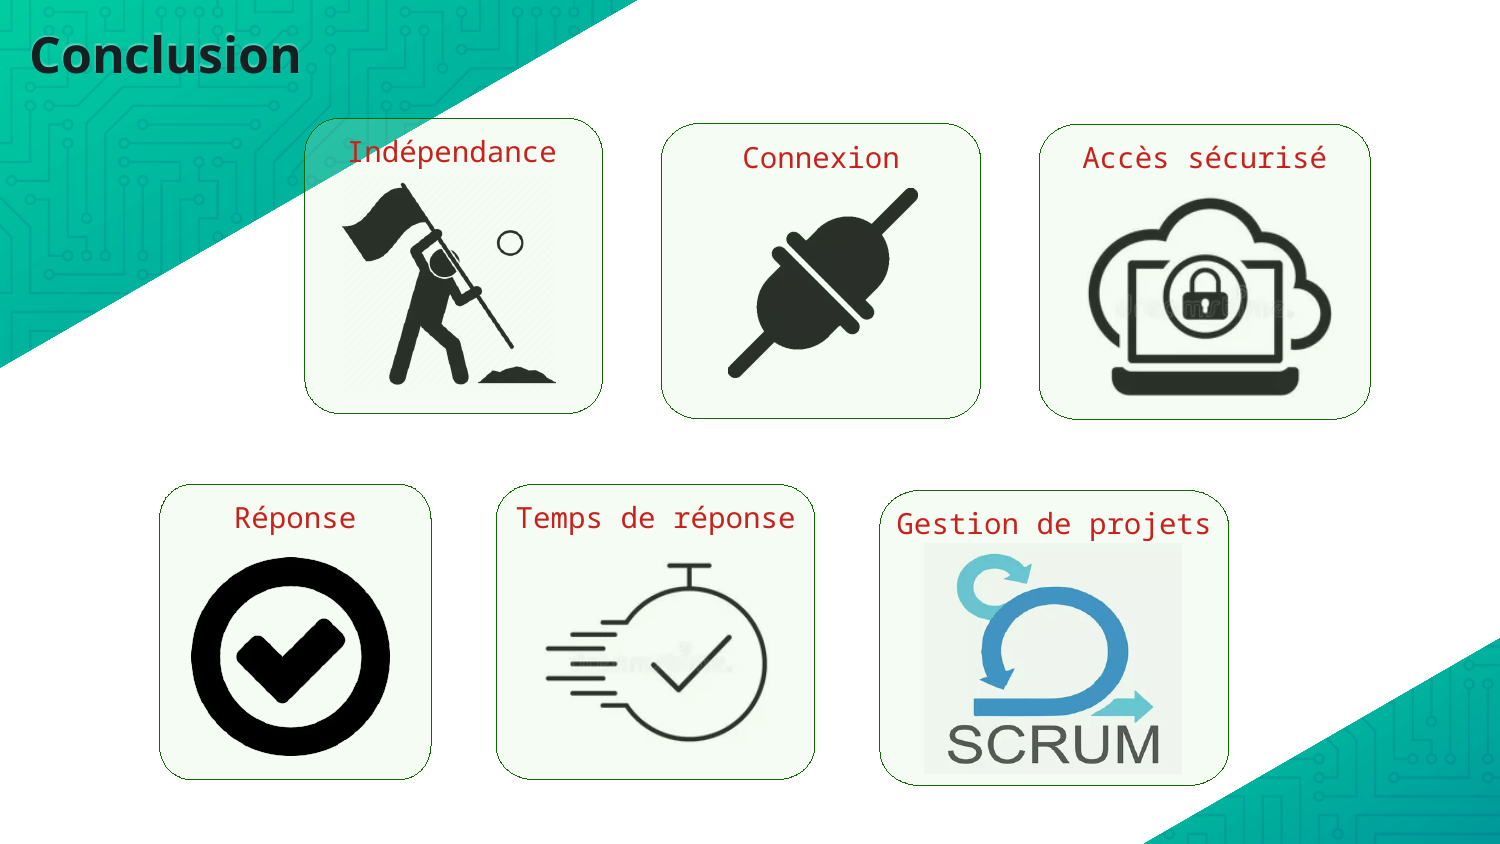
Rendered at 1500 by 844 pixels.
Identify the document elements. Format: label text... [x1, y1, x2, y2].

text_box [159, 604, 432, 780]
text_box Indépendance [301, 124, 603, 218]
text_box Accès sécurisé [1039, 130, 1371, 213]
title Conclusion [29, 29, 1249, 88]
text_box [323, 118, 587, 124]
text_box [879, 580, 1229, 786]
text_box [173, 484, 417, 490]
text_box [496, 608, 815, 780]
text_box [304, 218, 603, 414]
text_box [898, 490, 1210, 496]
text_box [1039, 213, 1371, 420]
text_box Temps de réponse [496, 490, 815, 608]
text_box [661, 213, 981, 419]
text_box Connexion [661, 129, 981, 213]
text_box Gestion de projets [879, 496, 1229, 580]
text_box [513, 484, 798, 490]
text_box [678, 123, 964, 129]
picture [191, 557, 390, 756]
text_box Réponse [159, 490, 432, 604]
text_box [1056, 124, 1353, 130]
